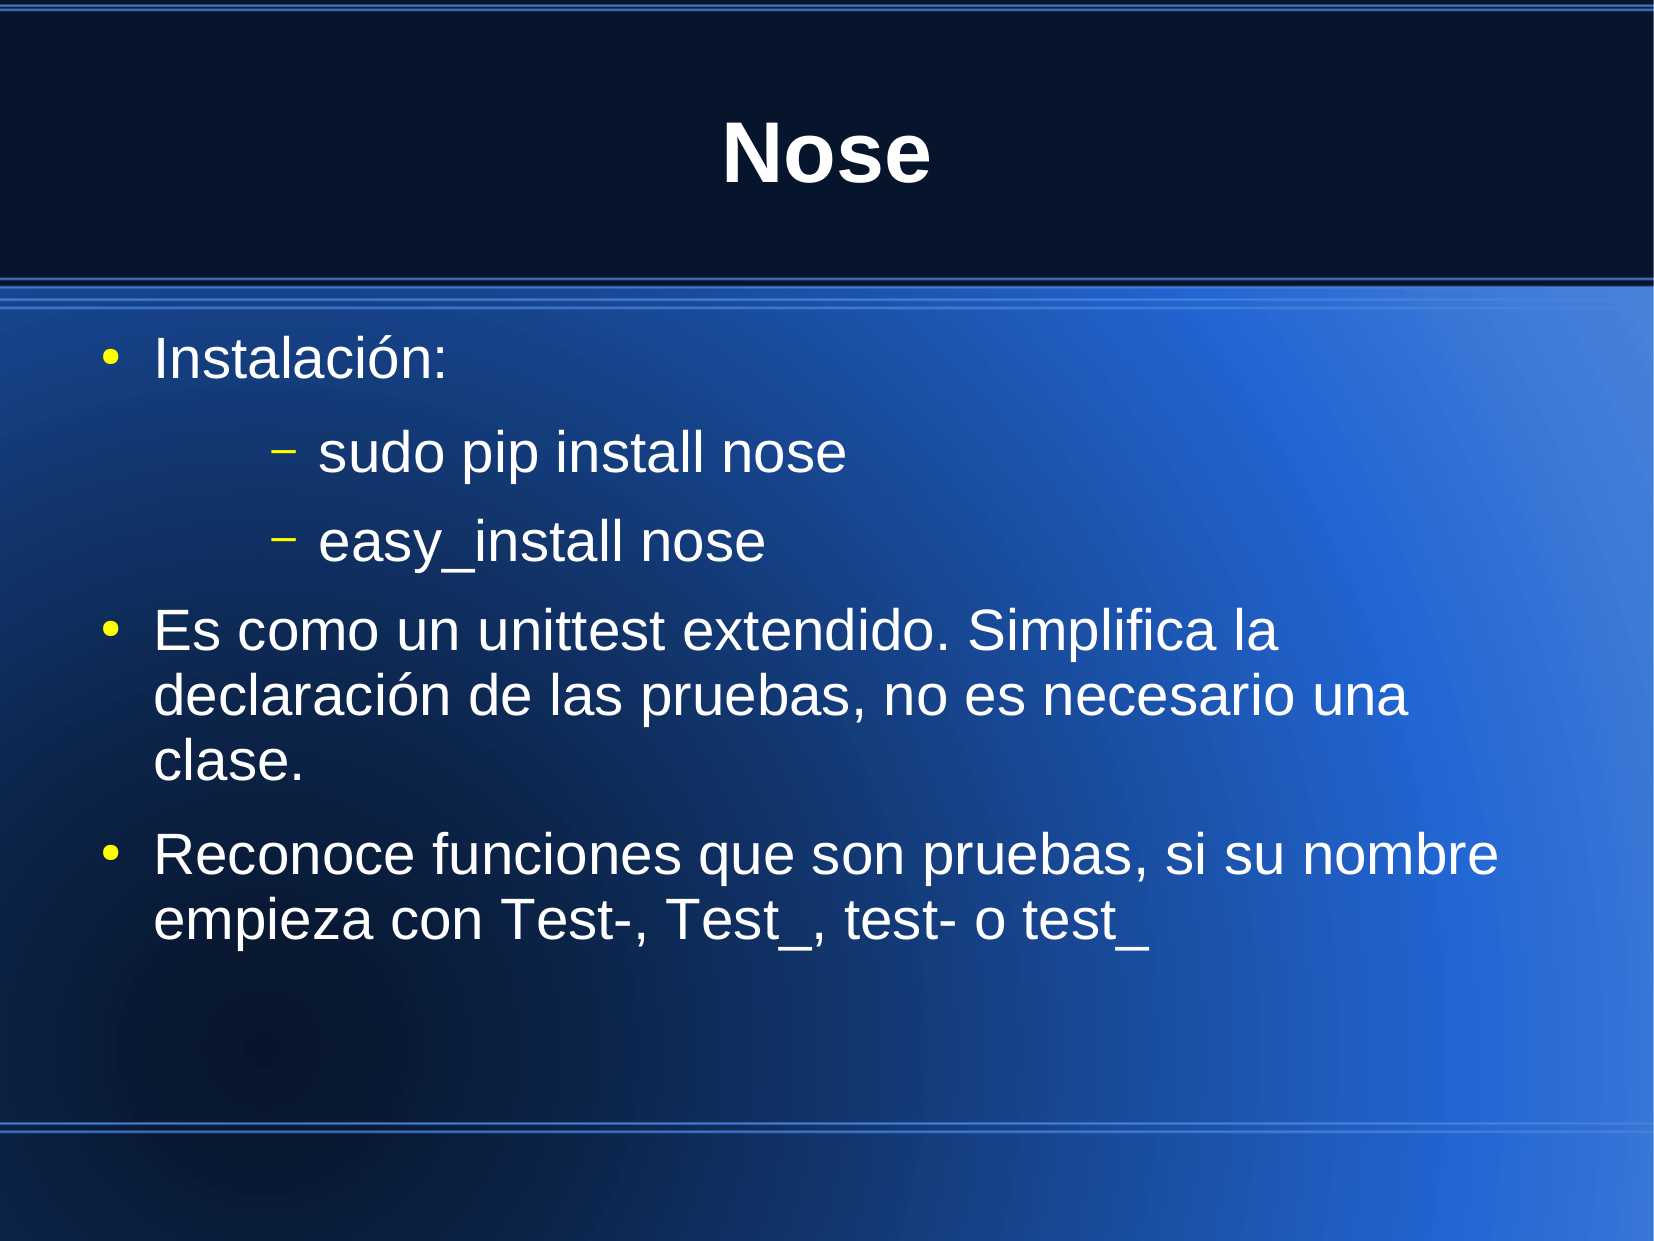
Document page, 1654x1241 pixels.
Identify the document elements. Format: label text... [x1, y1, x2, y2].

title Nose [82, 49, 1571, 257]
picture [0, 0, 1654, 1241]
list Instalación: sudo pip install nose easy_install nose Es como un unittest extendido. Simplifica la declaración de las pruebas, no es necesario una clase. Reconoce funciones que son pruebas, si su nombre empieza con Test-, Test_, test- o test_ [82, 325, 1571, 1047]
